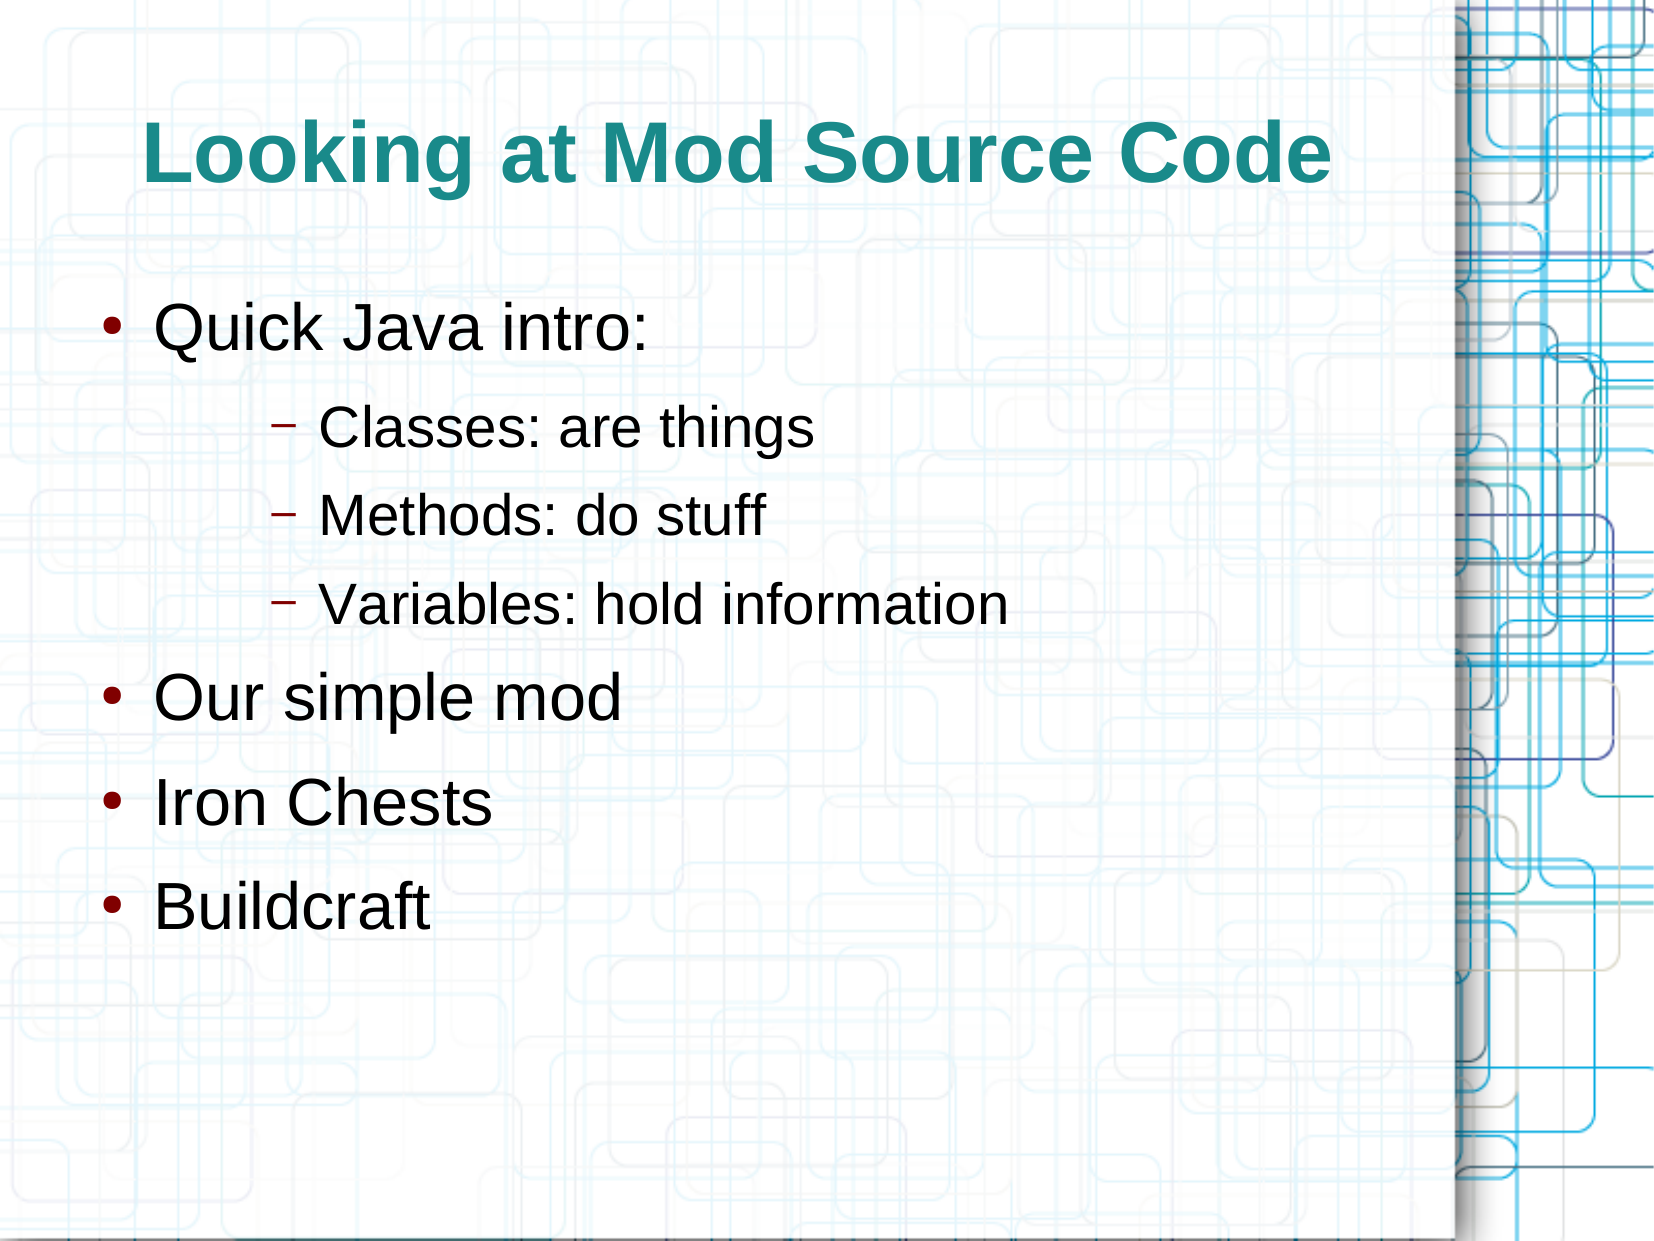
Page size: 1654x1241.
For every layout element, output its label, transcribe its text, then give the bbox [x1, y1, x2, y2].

title Looking at Mod Source Code [59, 49, 1418, 257]
list Quick Java intro: Classes: are things Methods: do stuff Variables: hold information Our simple mod Iron Chests Buildcraft [82, 290, 1418, 1010]
picture [0, 0, 1654, 1241]
